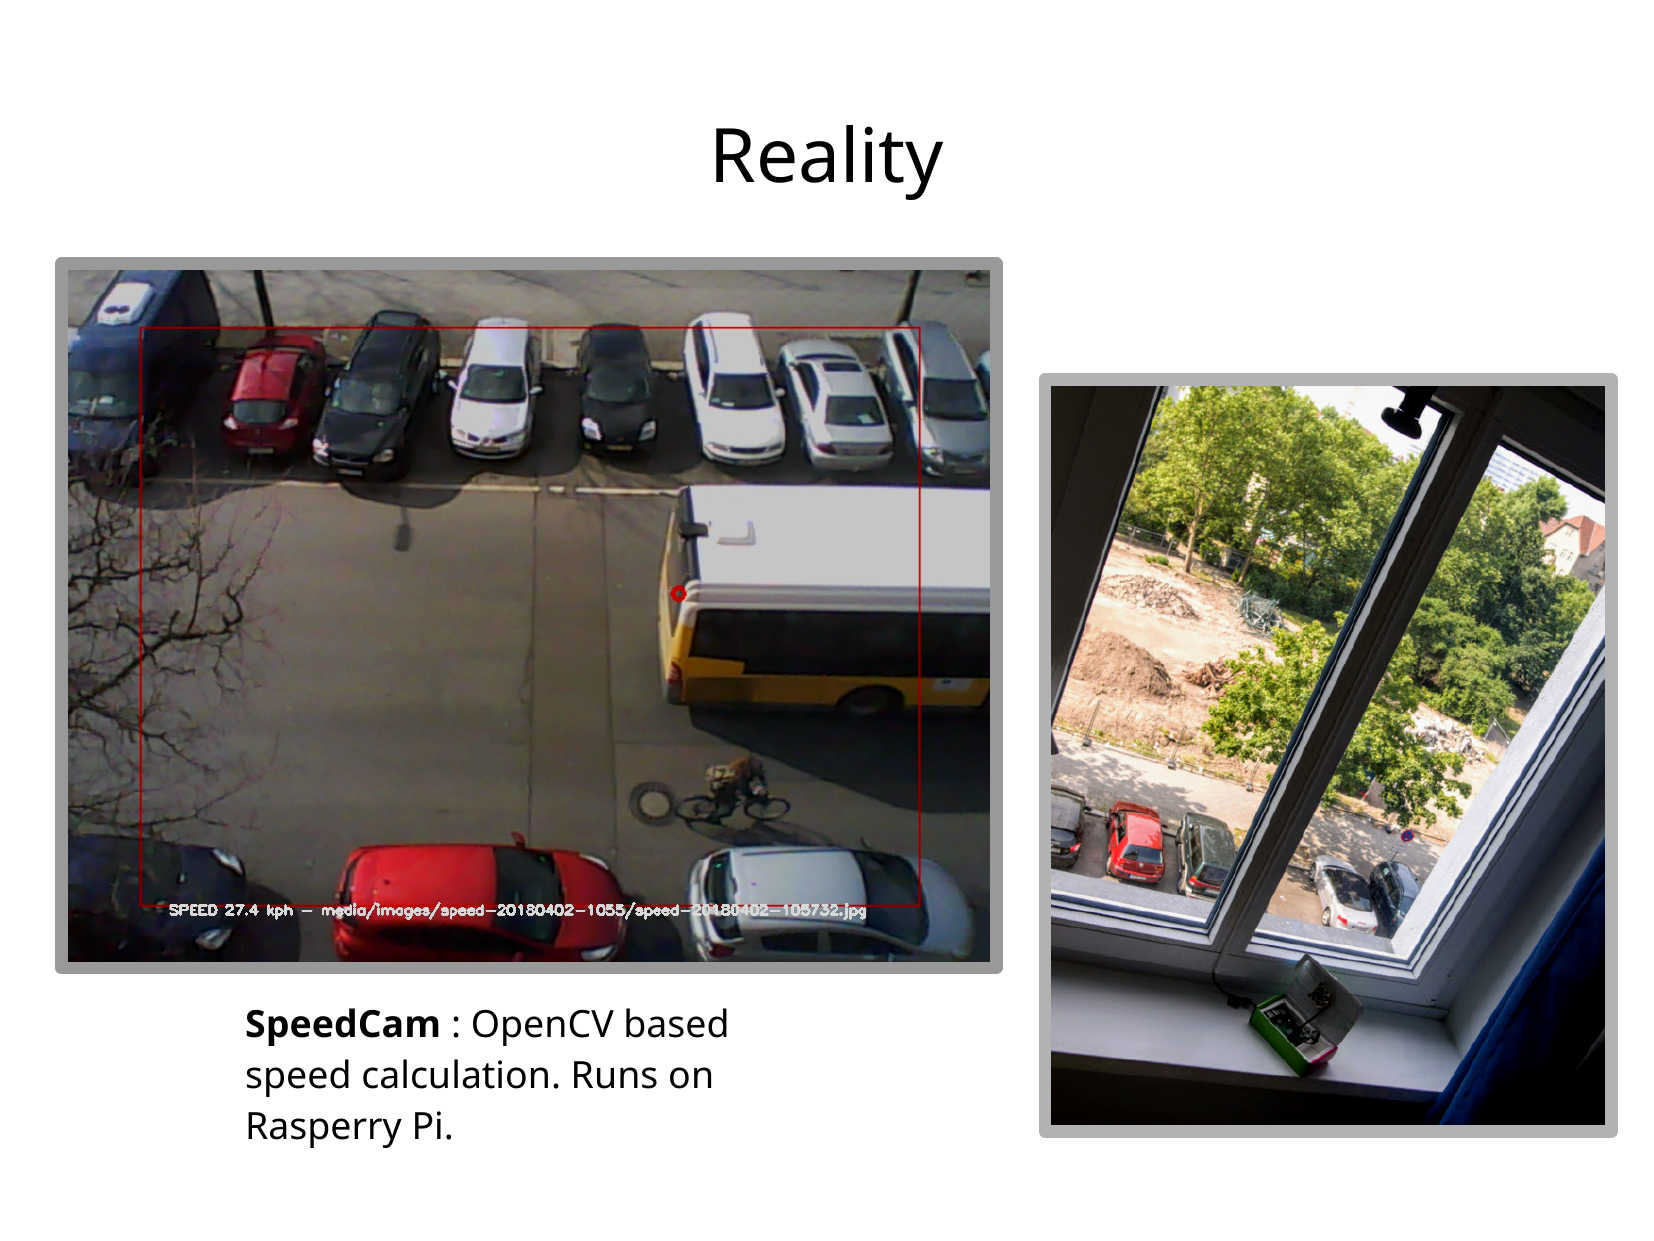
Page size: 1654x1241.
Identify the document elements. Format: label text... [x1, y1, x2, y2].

picture [1051, 385, 1606, 1126]
picture [67, 270, 991, 962]
title Reality [82, 49, 1571, 257]
text_box SpeedCam : OpenCV based speed calculation. Runs on Rasperry Pi. [195, 990, 781, 1172]
